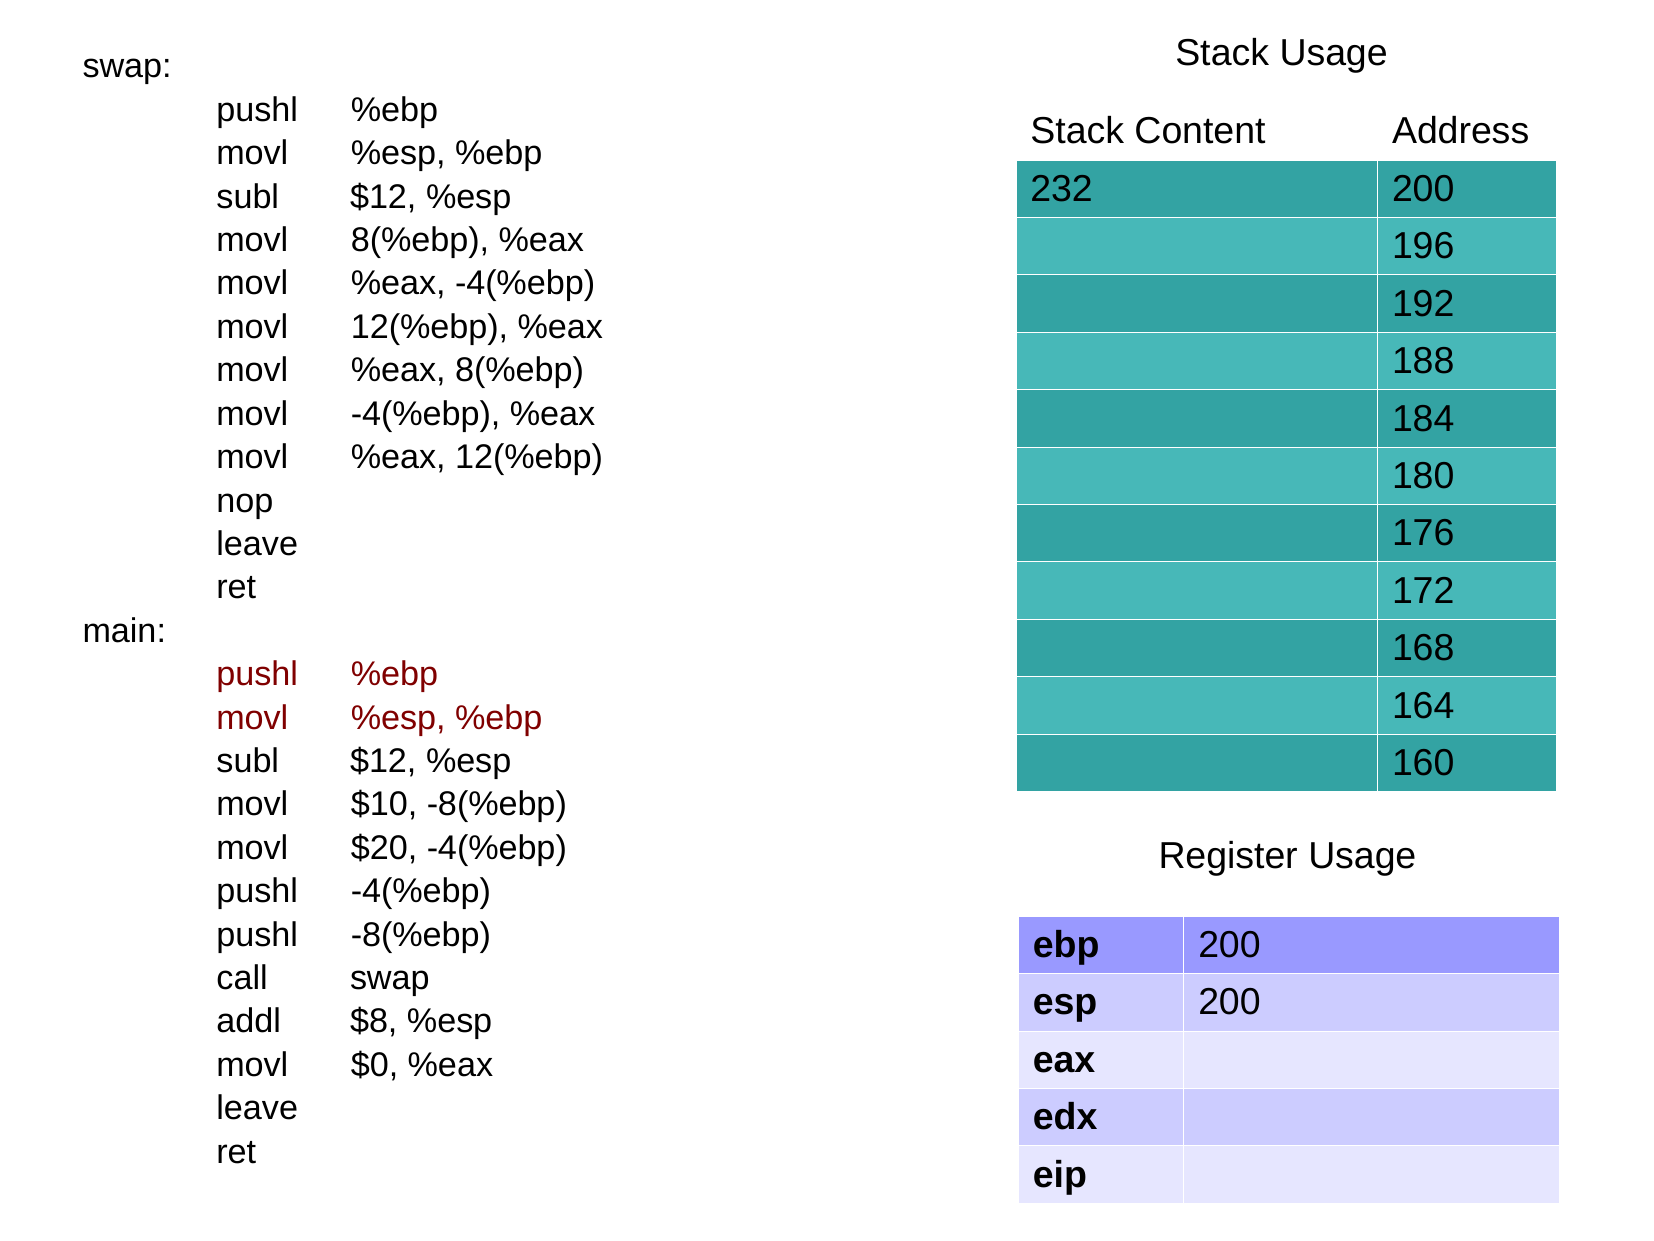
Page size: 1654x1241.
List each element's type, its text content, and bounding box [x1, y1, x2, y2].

table_cell 232 [1017, 161, 1377, 217]
table_cell eax [1019, 1032, 1183, 1088]
table_cell edx [1019, 1089, 1183, 1145]
table_cell [1017, 505, 1377, 561]
table_header 200 [1184, 917, 1559, 973]
table_cell [1017, 735, 1377, 791]
text_box Stack Usage [1009, 23, 1554, 81]
table_cell [1184, 1146, 1559, 1203]
table_cell esp [1019, 974, 1183, 1031]
table_cell 196 [1378, 218, 1556, 274]
table_cell 200 [1378, 161, 1556, 217]
table_cell 176 [1378, 505, 1556, 561]
table_cell 168 [1378, 620, 1556, 676]
table_cell [1017, 677, 1377, 734]
table_cell [1017, 333, 1377, 389]
table_cell eip [1019, 1146, 1183, 1203]
table_cell [1017, 448, 1377, 504]
table_cell 192 [1378, 275, 1556, 332]
table_cell 200 [1184, 974, 1559, 1031]
table_cell 172 [1378, 562, 1556, 619]
table_cell [1017, 275, 1377, 332]
table_cell [1184, 1089, 1559, 1145]
table_cell 160 [1378, 735, 1556, 791]
table_cell 188 [1378, 333, 1556, 389]
text_box Register Usage [1015, 826, 1560, 884]
table_cell 180 [1378, 448, 1556, 504]
table_header Stack Content [1017, 103, 1377, 160]
table_header Address [1378, 103, 1556, 160]
table_cell [1017, 218, 1377, 274]
table_cell [1017, 390, 1377, 447]
table_cell [1017, 562, 1377, 619]
table_cell 164 [1378, 677, 1556, 734]
list swap: pushl %ebp movl %esp, %ebp subl $12, %esp movl 8(%ebp), %eax movl %eax, -4(%ebp) movl 12(%ebp), %eax movl %eax, 8(%ebp) movl -4(%ebp), %eax movl %eax, 12(%ebp) nop leave ret main: pushl %ebp movl %esp, %ebp subl $12, %esp movl $10, -8(%ebp) movl $20, -4(%ebp) pushl -4(%ebp) pushl -8(%ebp) call swap addl $8, %esp movl $0, %eax leave ret [82, 47, 969, 1182]
table_cell [1017, 620, 1377, 676]
table_cell 184 [1378, 390, 1556, 447]
table_cell [1184, 1032, 1559, 1088]
table_header ebp [1019, 917, 1183, 973]
